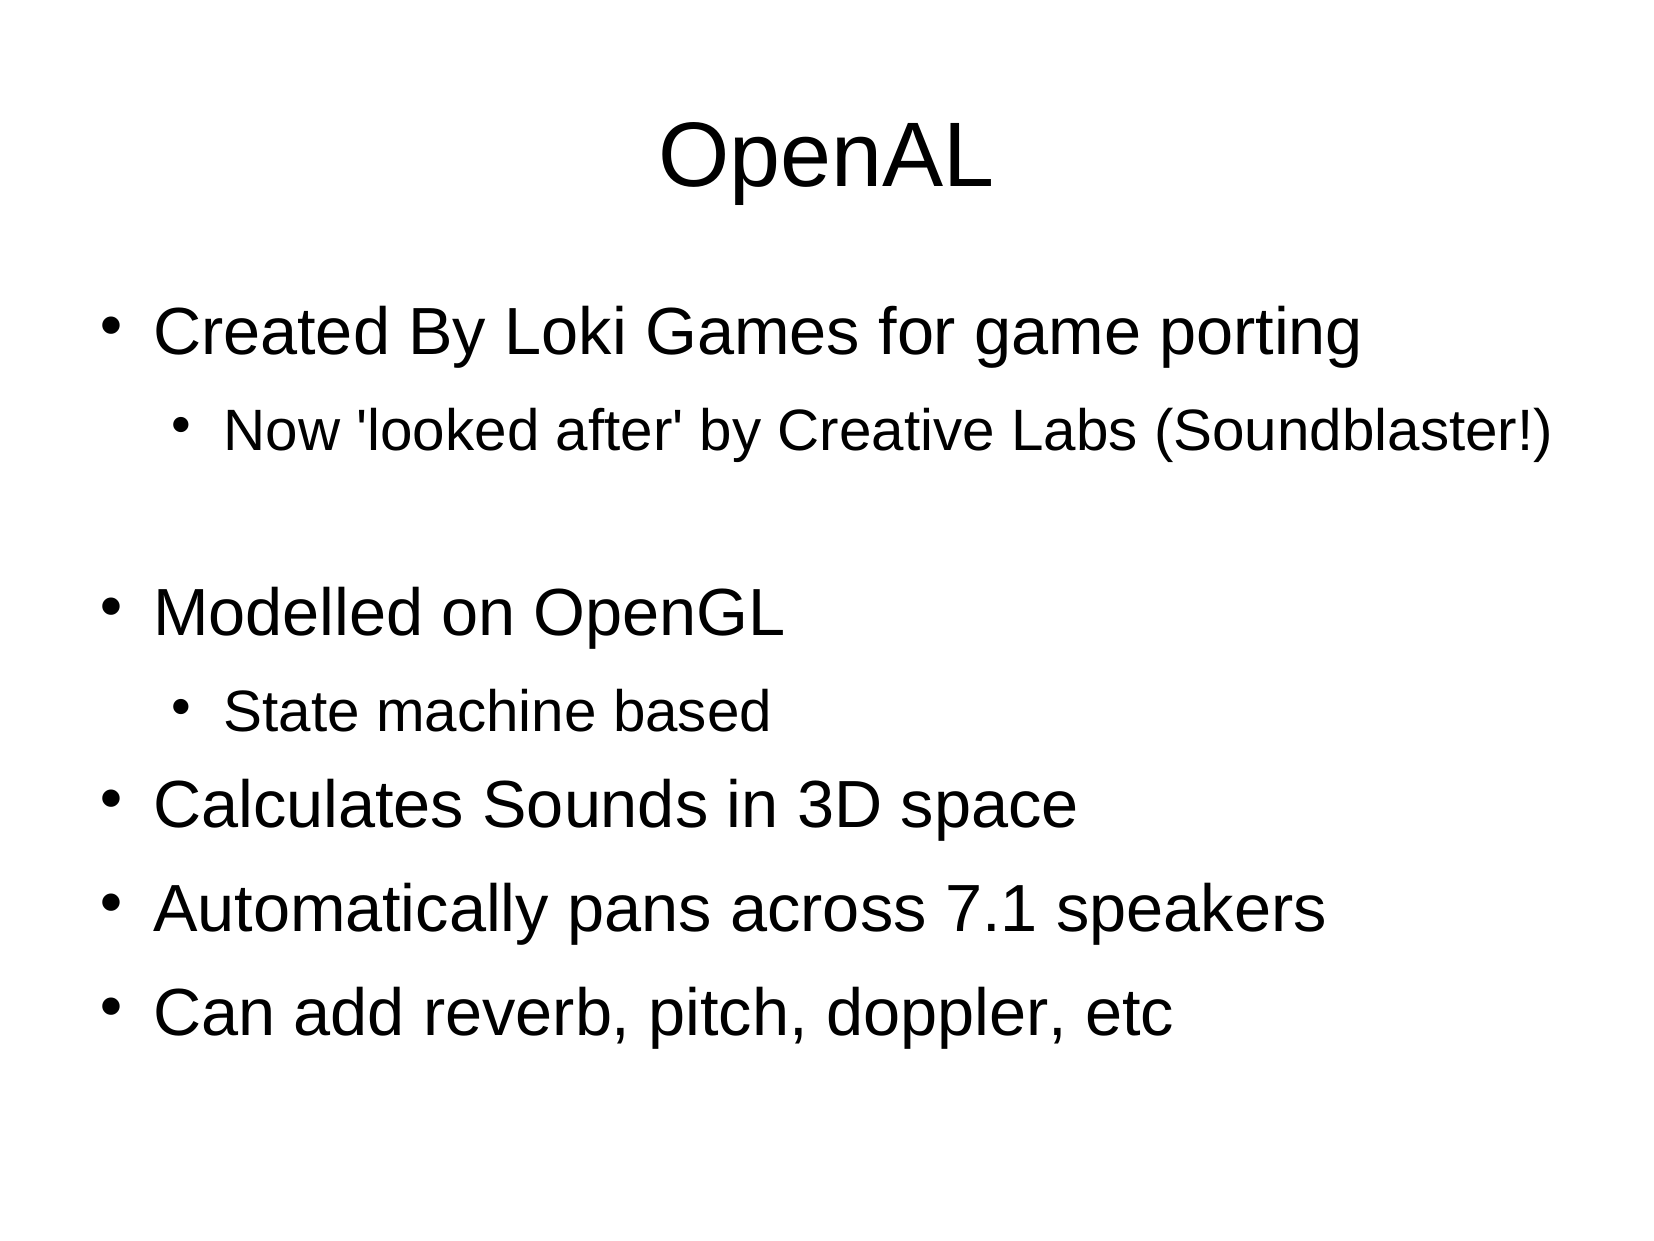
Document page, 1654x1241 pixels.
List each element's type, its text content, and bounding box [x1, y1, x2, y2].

list Created By Loki Games for game porting Now 'looked after' by Creative Labs (Soundblaster!) Modelled on OpenGL State machine based Calculates Sounds in 3D space Automatically pans across 7.1 speakers Can add reverb, pitch, doppler, etc [82, 290, 1571, 1109]
title OpenAL [82, 49, 1571, 257]
